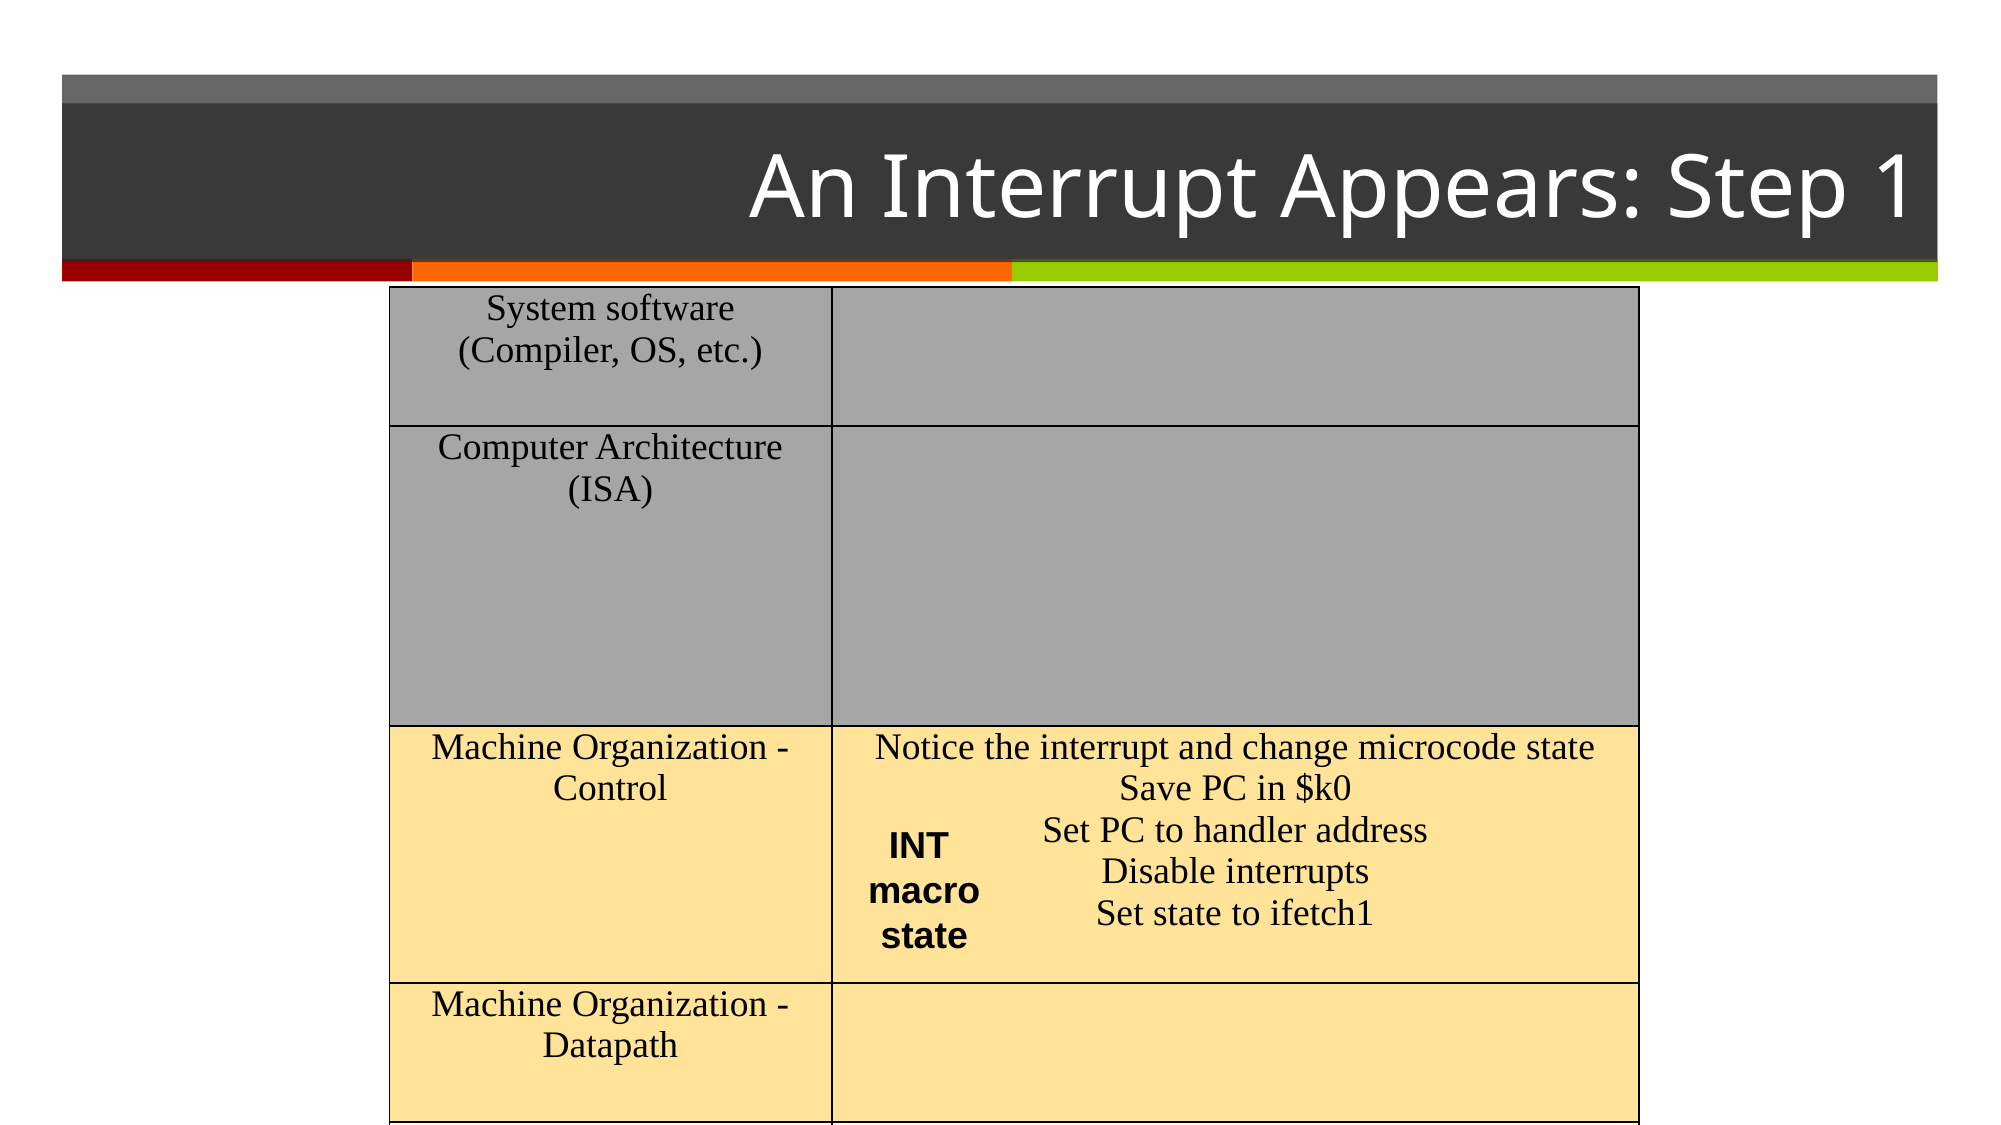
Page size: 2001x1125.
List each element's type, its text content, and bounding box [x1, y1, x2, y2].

table_cell [833, 427, 1638, 725]
text_box INT macro state [848, 813, 1000, 964]
table_cell Computer Architecture (ISA) [390, 427, 831, 725]
table_cell [833, 984, 1638, 1121]
table_cell Machine Organization - Control [390, 727, 831, 982]
title An Interrupt Appears: Step 1 [62, 103, 1938, 263]
table_cell Machine Organization - Datapath [390, 984, 831, 1121]
table_header [833, 288, 1638, 425]
table_cell Notice the interrupt and change microcode state Save PC in $k0 Set PC to handler address Disable interrupts Set state to ifetch1 [833, 727, 1638, 982]
table_header System software (Compiler, OS, etc.) [390, 288, 831, 425]
